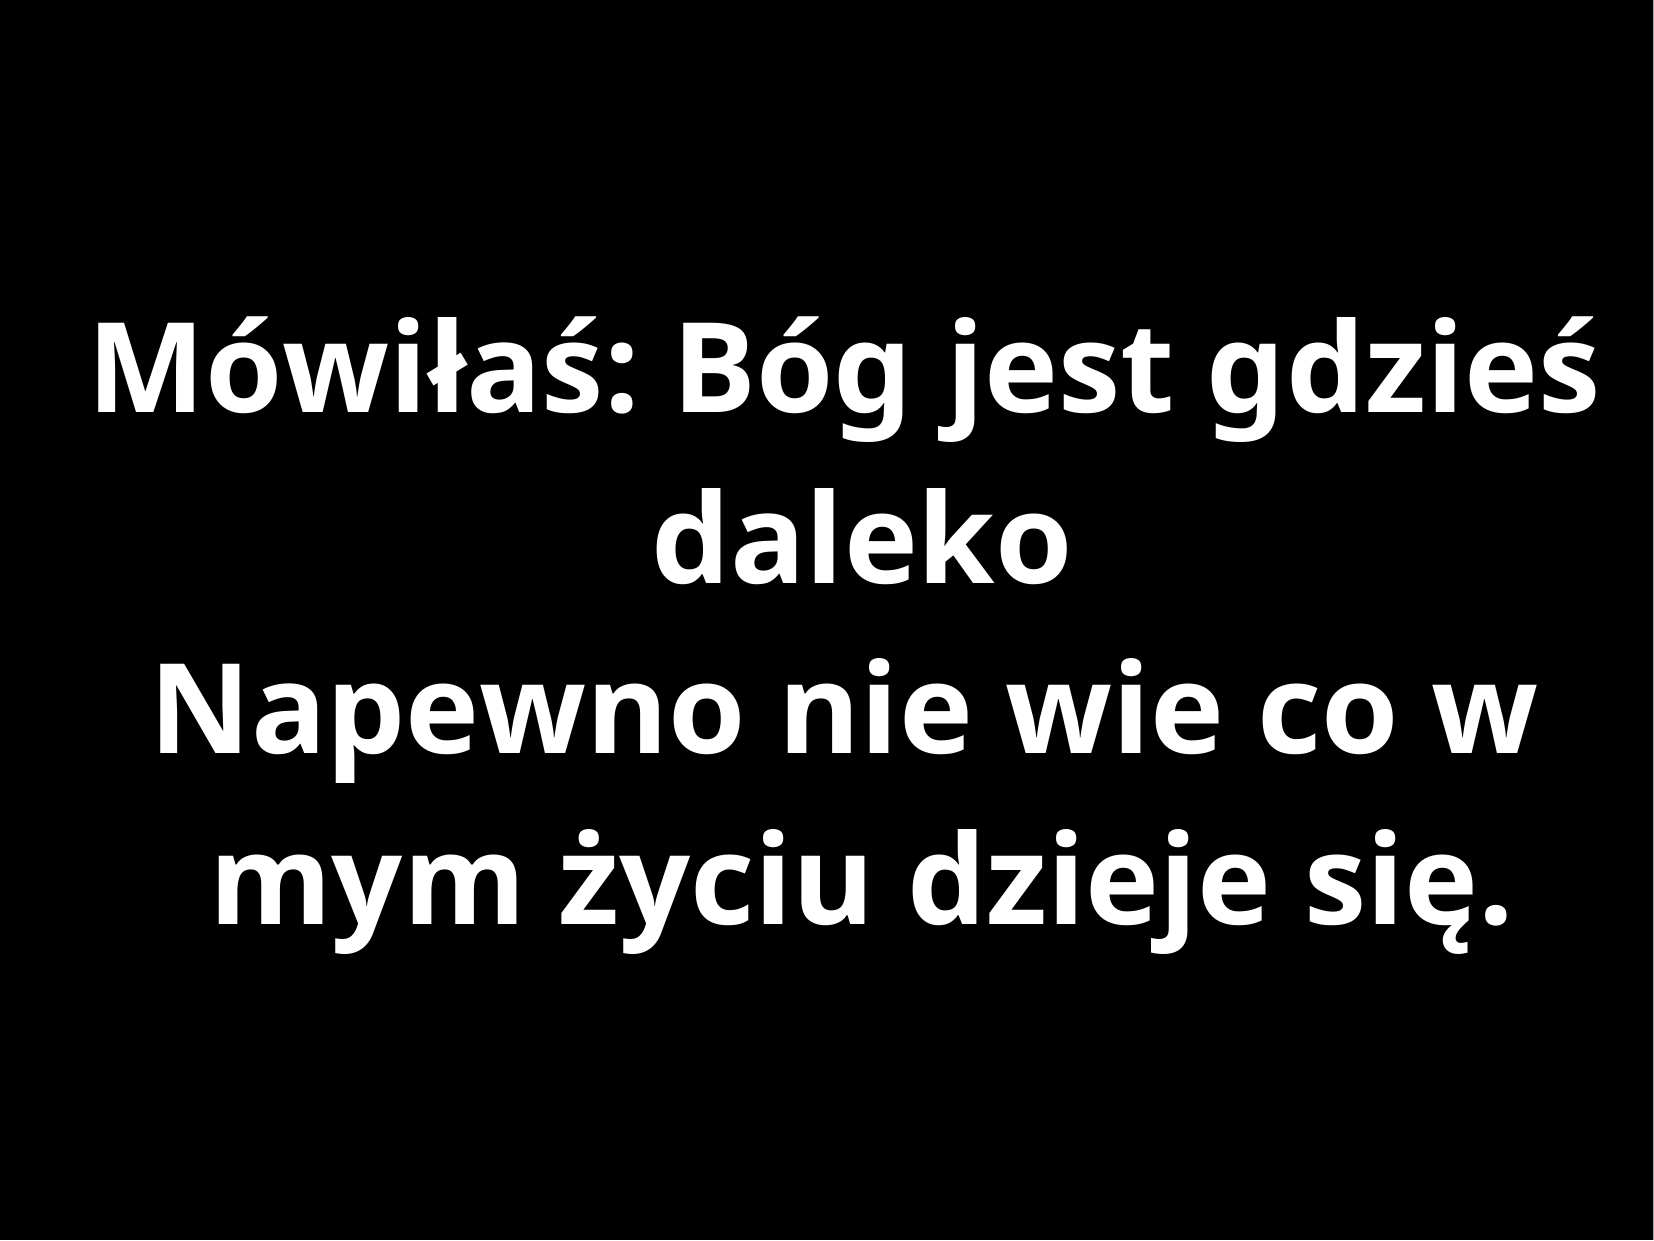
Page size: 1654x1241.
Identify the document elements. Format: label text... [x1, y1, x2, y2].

subtitle Mówiłaś: Bóg jest gdzieś daleko Napewno nie wie co w mym życiu dzieje się. [0, 0, 1654, 1241]
